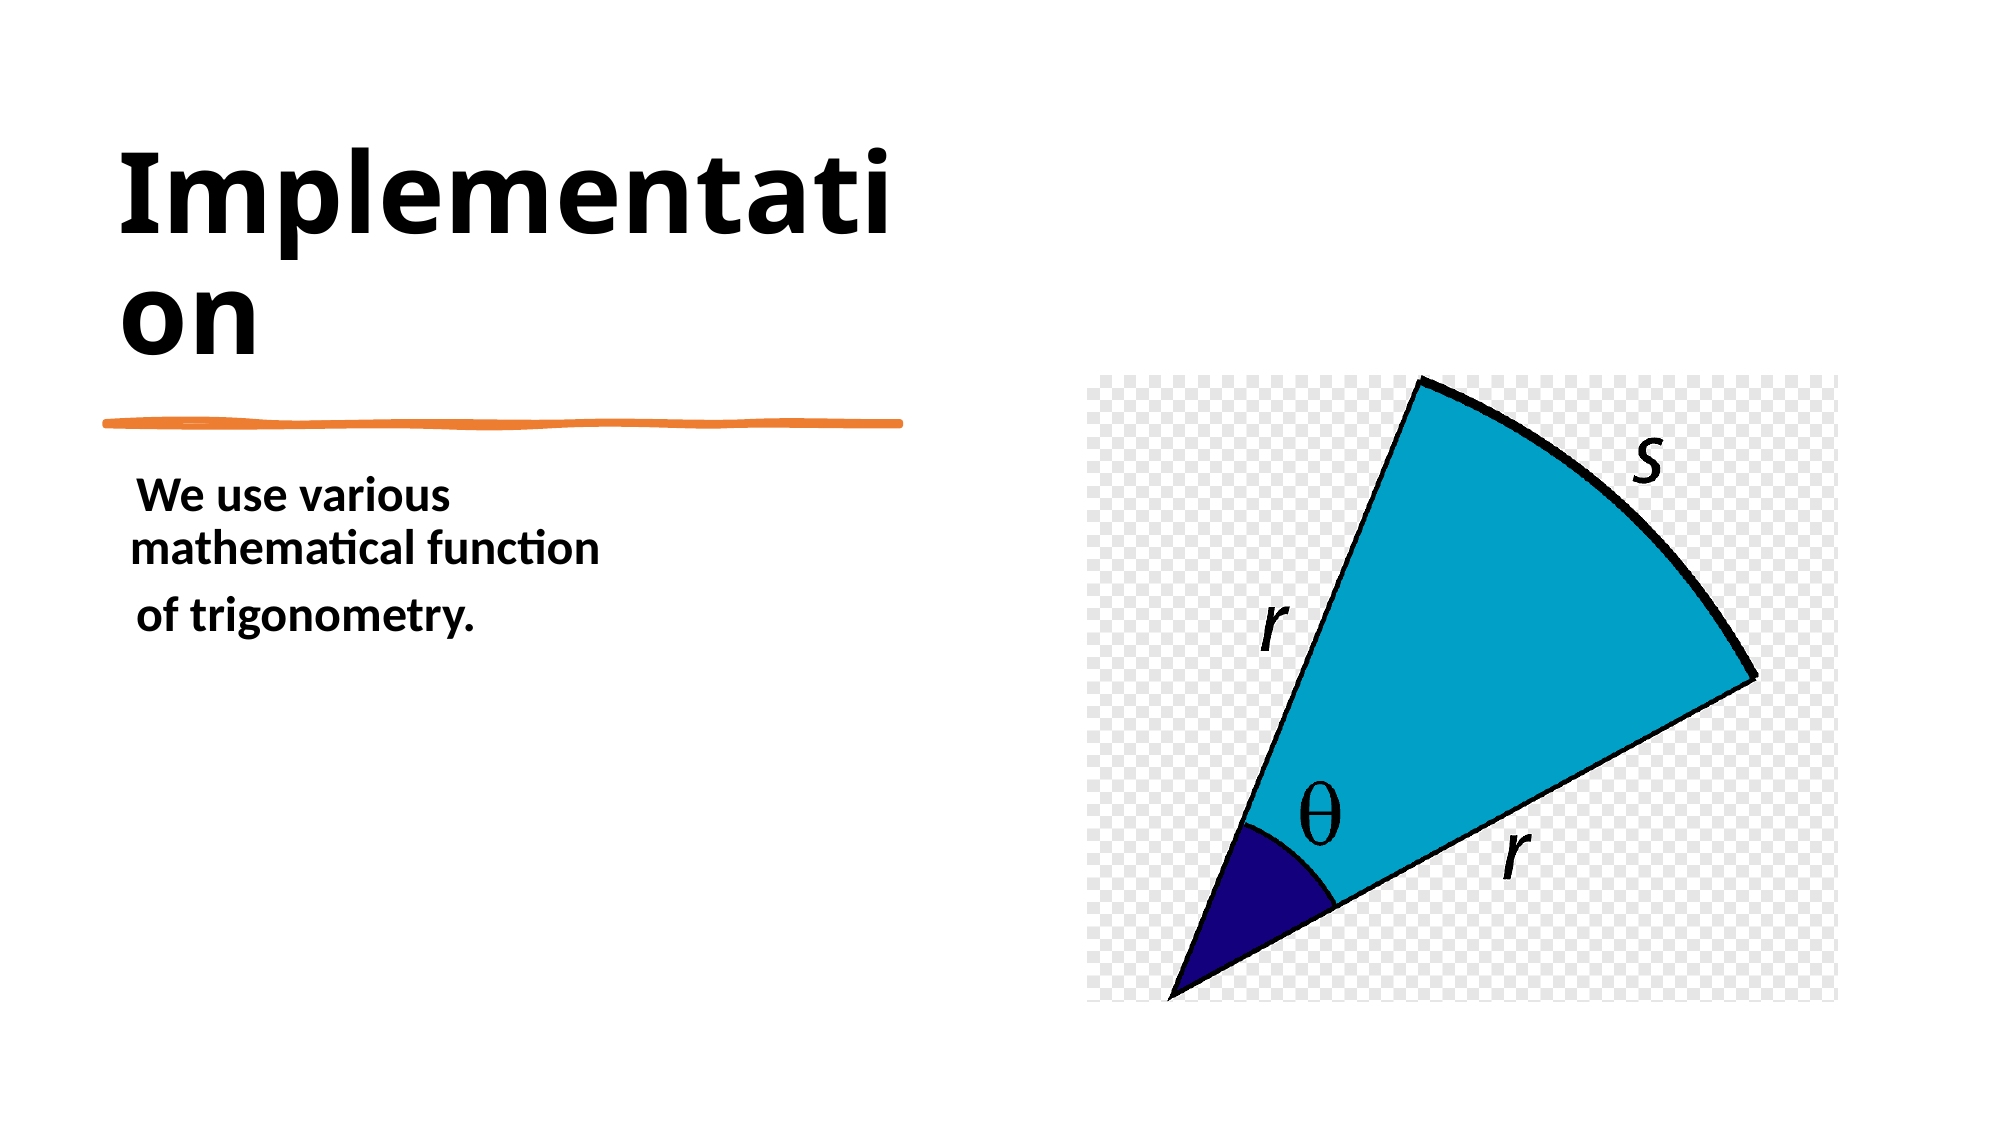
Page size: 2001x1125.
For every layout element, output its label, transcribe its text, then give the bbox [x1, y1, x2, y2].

text_box We use various mathematical function of trigonometry. [103, 460, 666, 1020]
text_box [105, 420, 901, 427]
picture [1087, 375, 1838, 1002]
title Implementation [103, 104, 938, 387]
